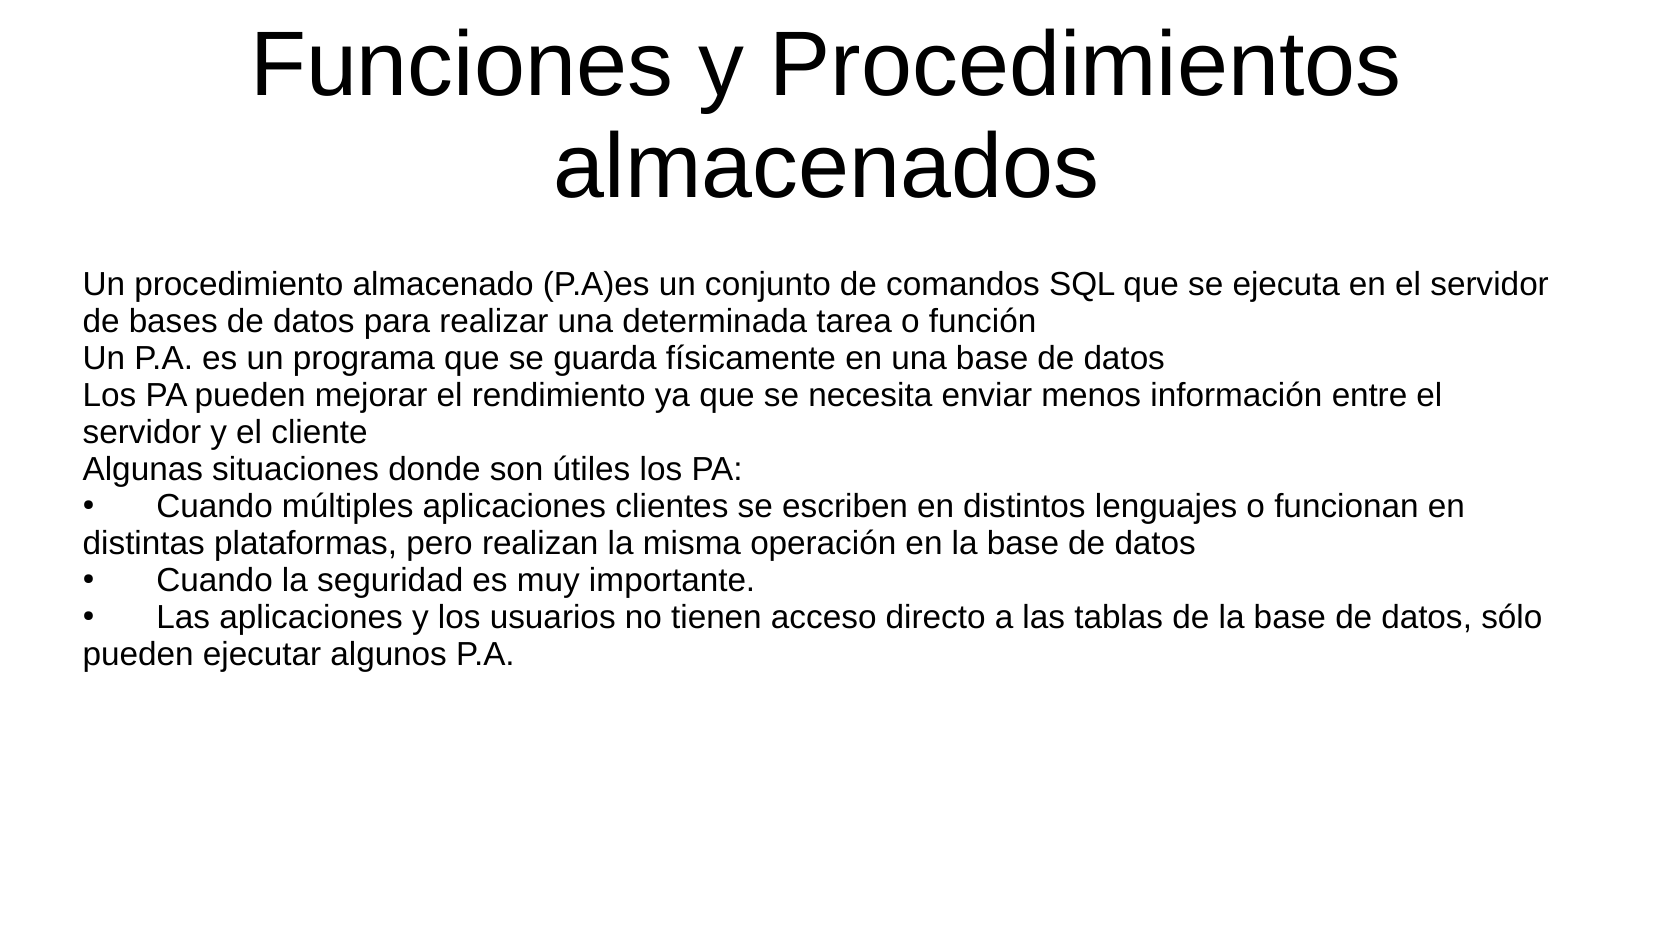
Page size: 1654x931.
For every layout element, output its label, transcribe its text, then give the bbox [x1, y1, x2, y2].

subtitle Un procedimiento almacenado (P.A)es un conjunto de comandos SQL que se ejecuta en el servidor de bases de datos para realizar una determinada tarea o función Un P.A. es un programa que se guarda físicamente en una base de datos Los PA pueden mejorar el rendimiento ya que se necesita enviar menos información entre el servidor y el cliente Algunas situaciones donde son útiles los PA: Cuando múltiples aplicaciones clientes se escriben en distintos lenguajes o funcionan en distintas plataformas, pero realizan la misma operación en la base de datos Cuando la seguridad es muy importante. Las aplicaciones y los usuarios no tienen acceso directo a las tablas de la base de datos, sólo pueden ejecutar algunos P.A. [82, 217, 1571, 758]
title Funciones y Procedimientos almacenados [82, 12, 1571, 217]
